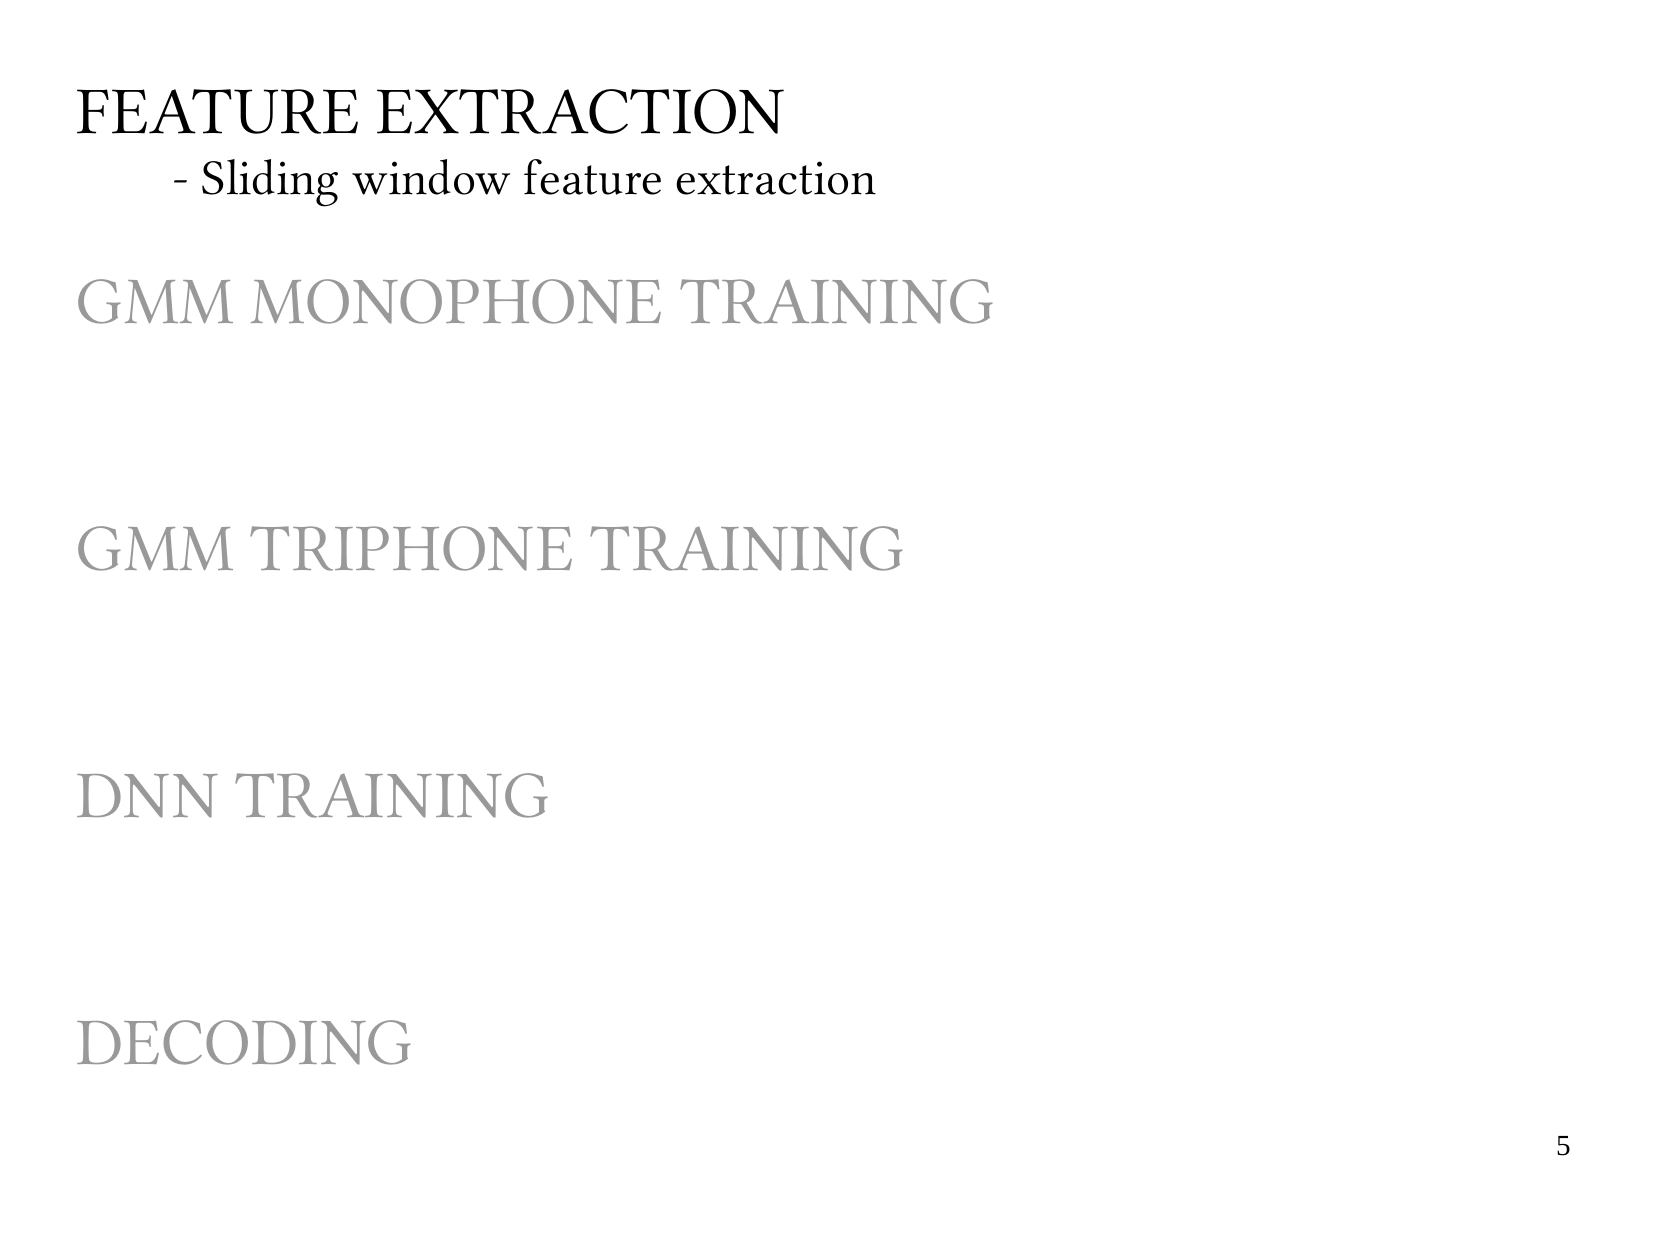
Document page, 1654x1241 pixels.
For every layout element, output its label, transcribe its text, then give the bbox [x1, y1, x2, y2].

subtitle FEATURE EXTRACTION - Sliding window feature extraction GMM MONOPHONE TRAINING GMM TRIPHONE TRAINING DNN TRAINING DECODING [60, 72, 1549, 1216]
